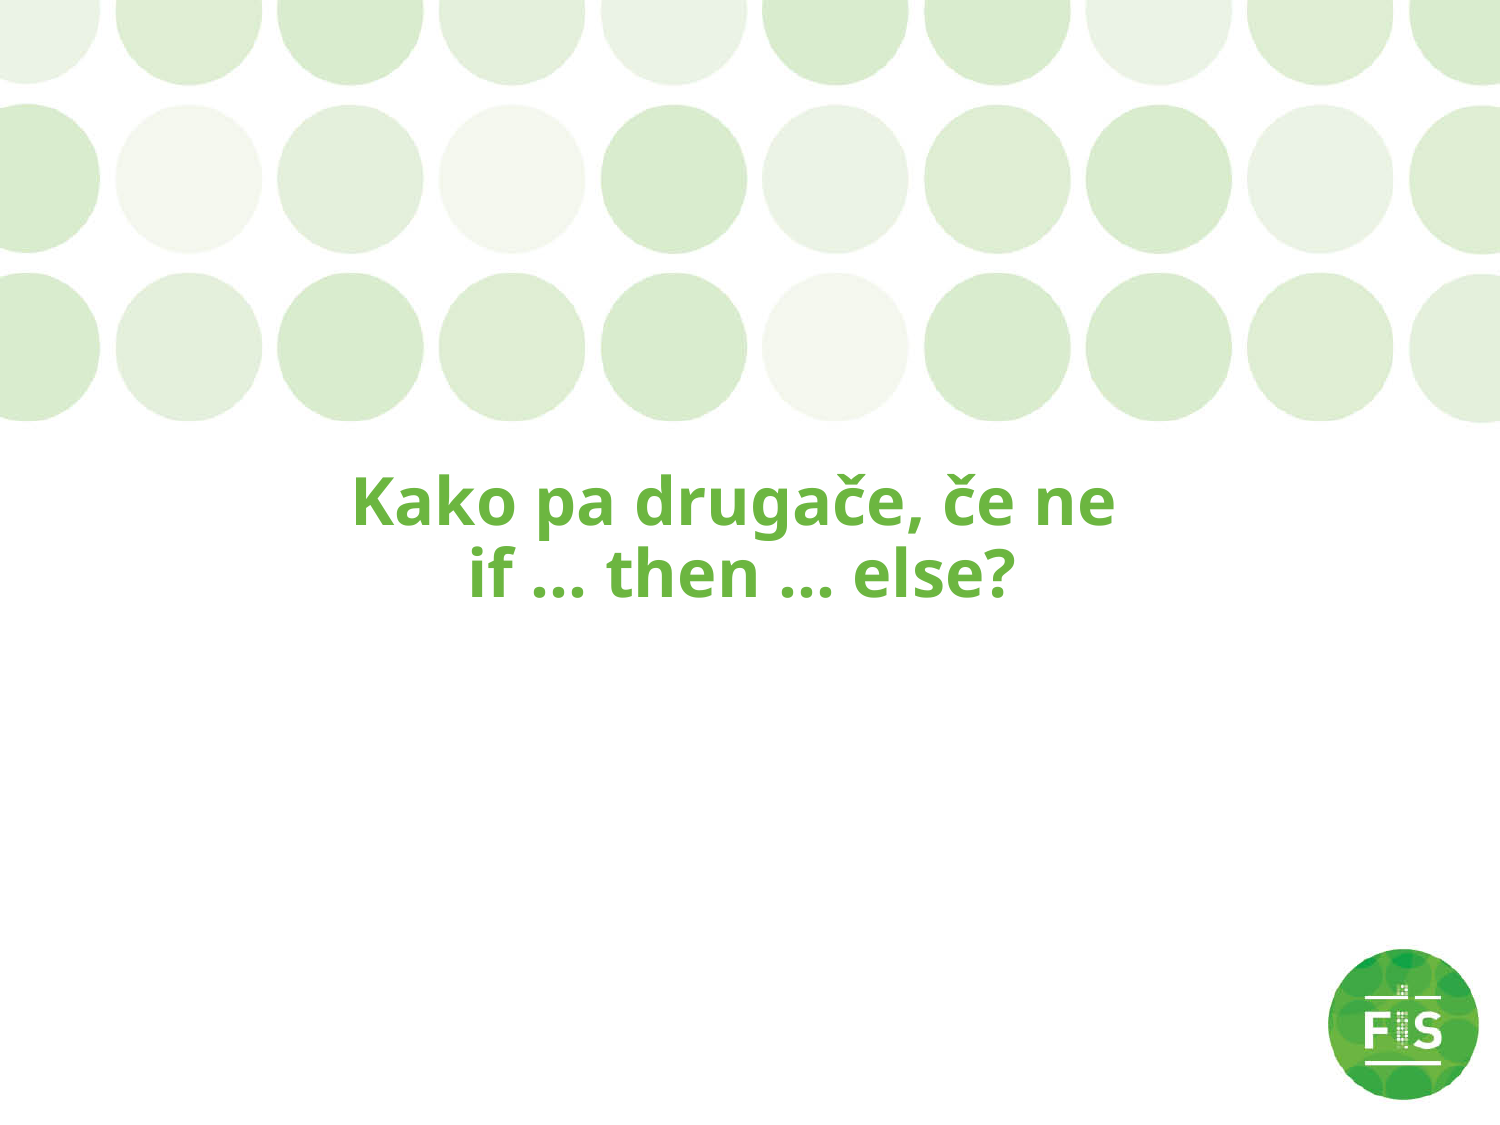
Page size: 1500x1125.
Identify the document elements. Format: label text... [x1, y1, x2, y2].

picture [0, 0, 1500, 1125]
title Kako pa drugače, če ne if … then … else? [67, 460, 1418, 756]
